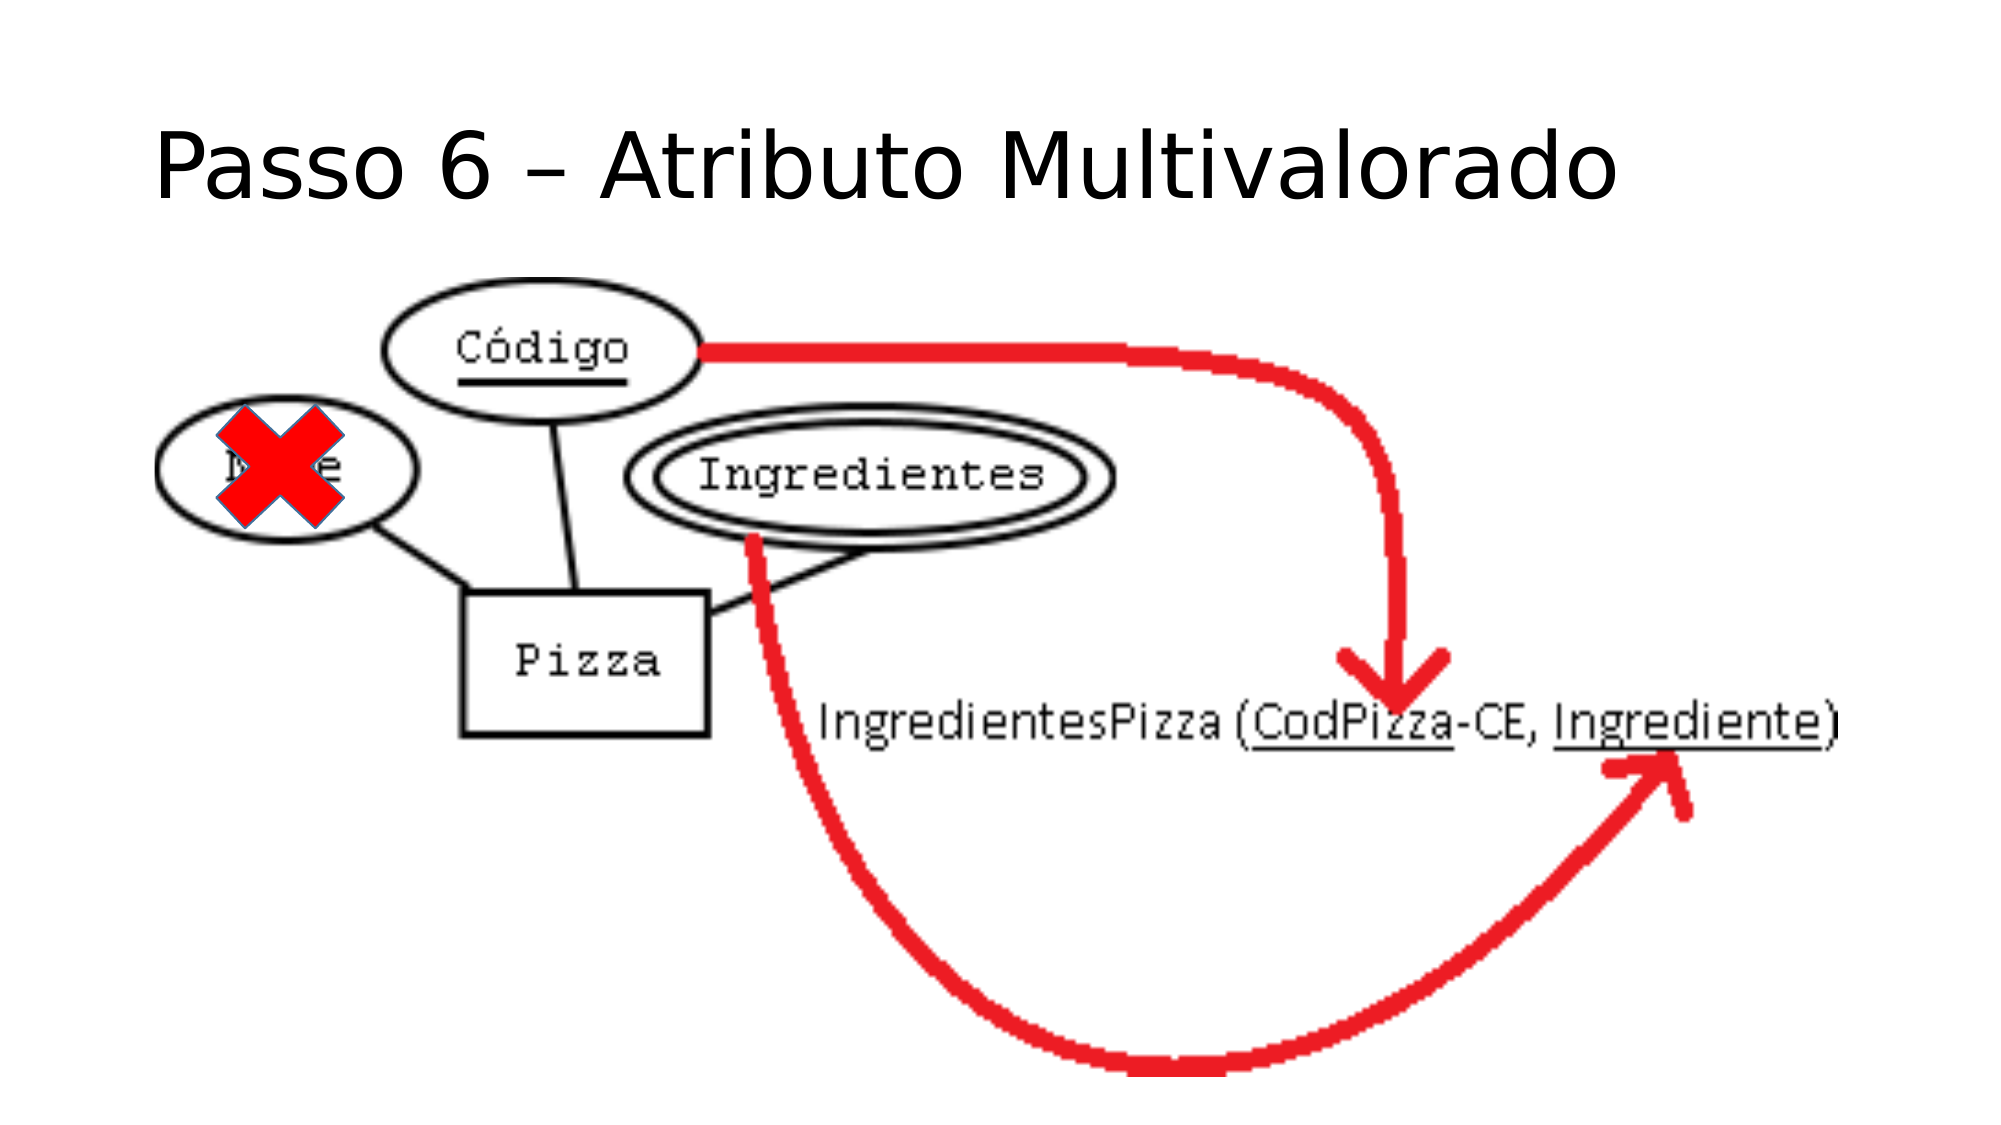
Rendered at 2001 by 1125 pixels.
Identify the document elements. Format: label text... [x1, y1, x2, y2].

title Passo 6 – Atributo Multivalorado [150, 104, 1628, 295]
text_box [154, 277, 1838, 1077]
